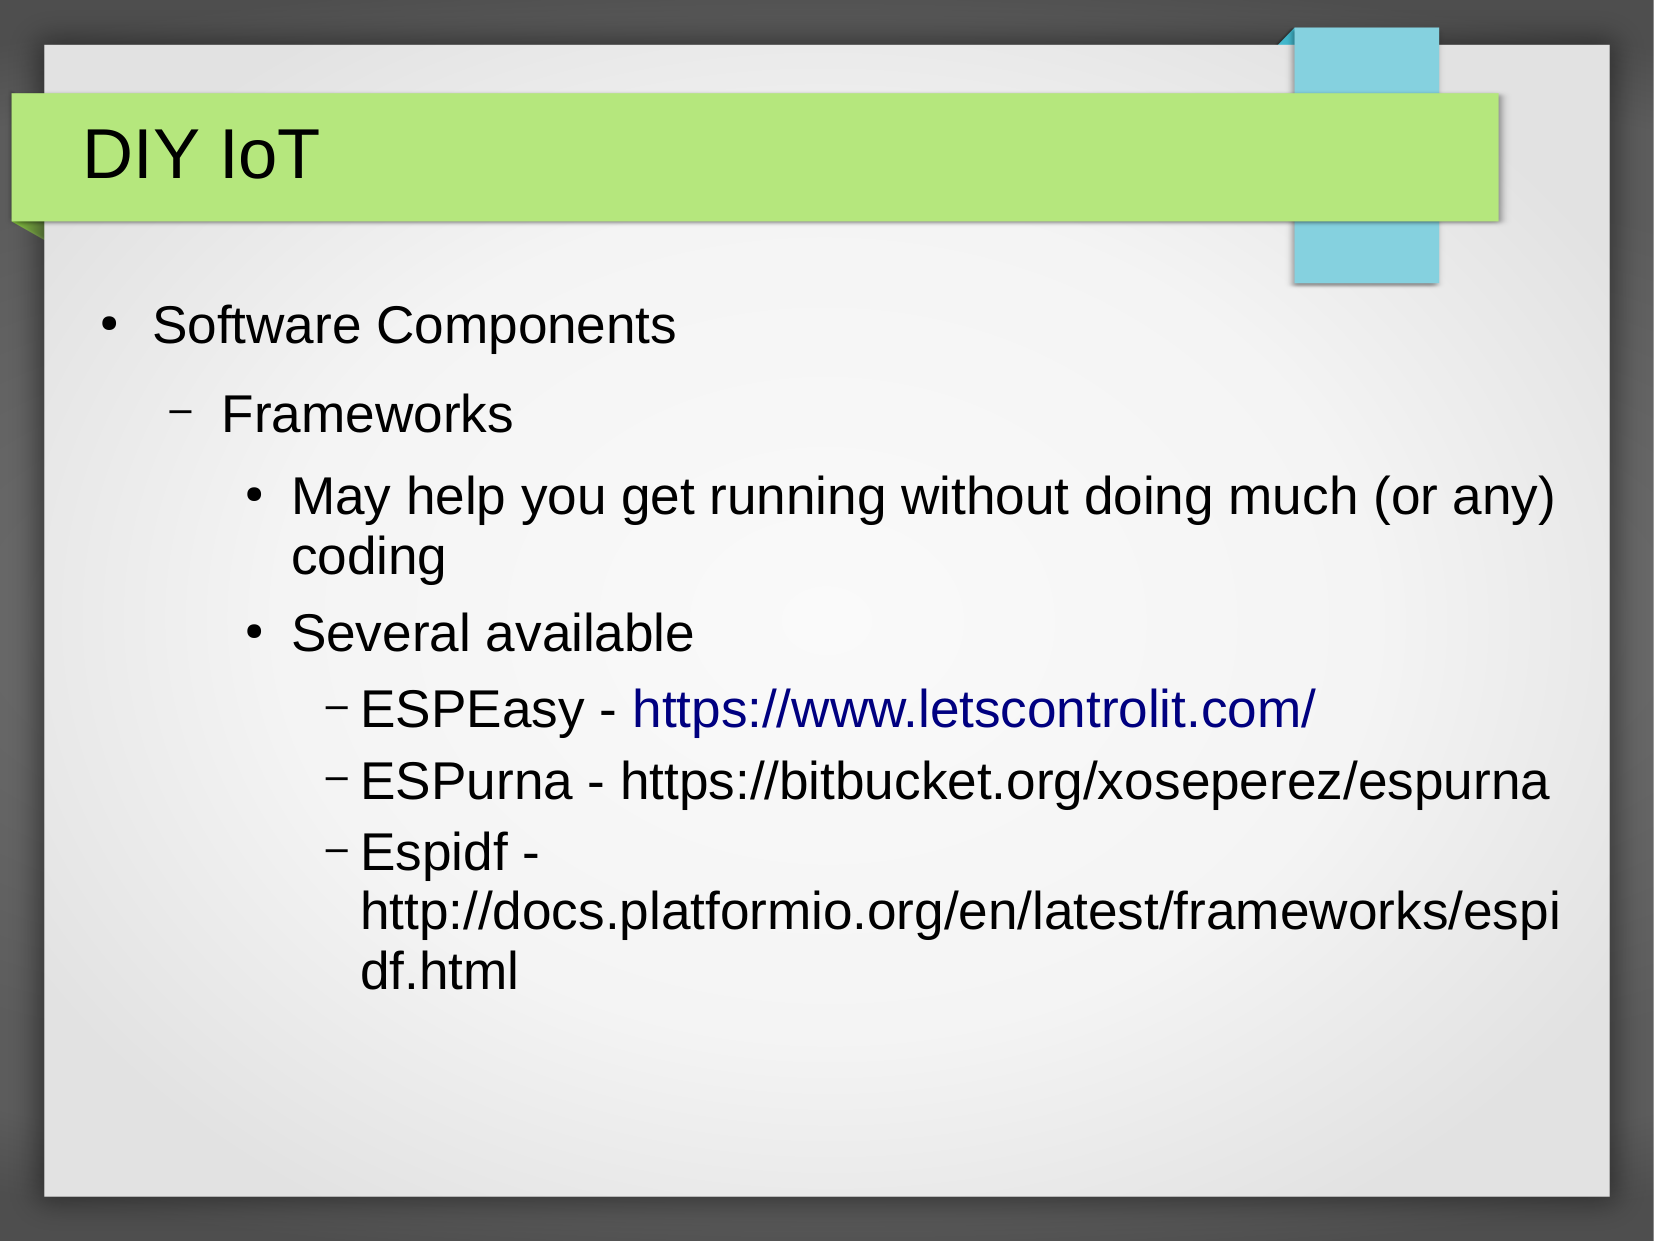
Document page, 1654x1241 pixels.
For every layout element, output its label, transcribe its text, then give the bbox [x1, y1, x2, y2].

list Software Components Frameworks May help you get running without doing much (or any) coding Several available ESPEasy - https://www.letscontrolit.com/ ESPurna - https://bitbucket.org/xoseperez/espurna Espidf - http://docs.platformio.org/en/latest/frameworks/espidf.html [82, 295, 1571, 1015]
title DIY IoT [82, 94, 1264, 213]
picture [0, 0, 1654, 1241]
